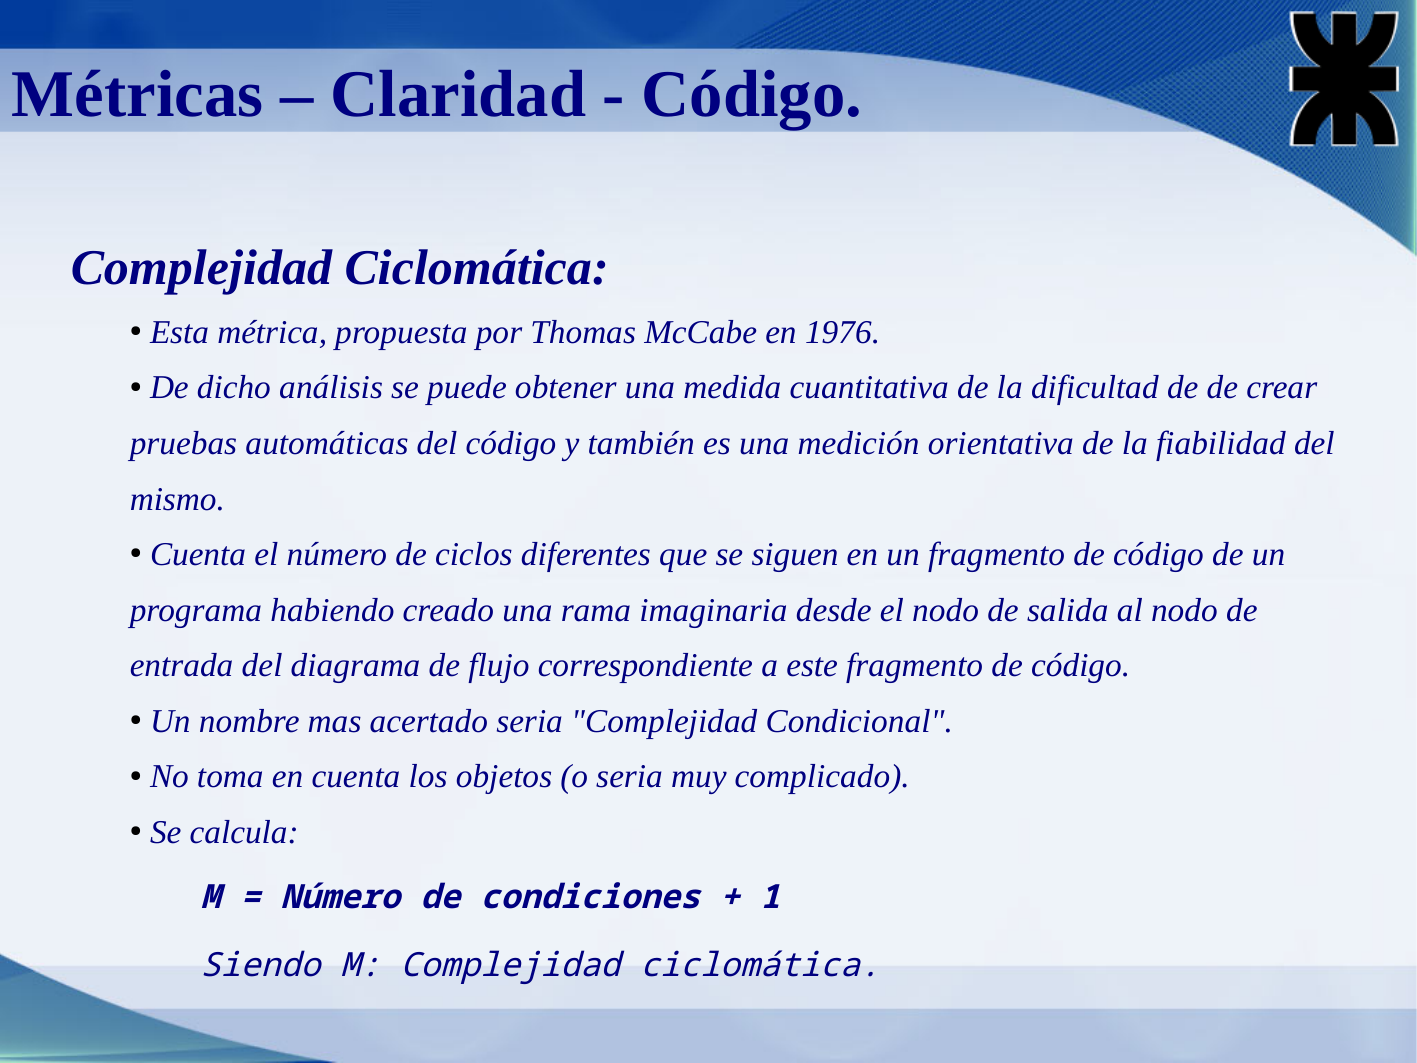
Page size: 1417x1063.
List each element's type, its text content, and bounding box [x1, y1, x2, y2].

subtitle Complejidad Ciclomática: Esta métrica, propuesta por Thomas McCabe en 1976. De dicho análisis se puede obtener una medida cuantitativa de la dificultad de de crear pruebas automáticas del código y también es una medición orientativa de la fiabilidad del mismo. Cuenta el número de ciclos diferentes que se siguen en un fragmento de código de un programa habiendo creado una rama imaginaria desde el nodo de salida al nodo de entrada del diagrama de flujo correspondiente a este fragmento de código. Un nombre mas acertado seria "Complejidad Condicional". No toma en cuenta los objetos (o seria muy complicado). Se calcula: M = Número de condiciones + 1 Siendo M: Complejidad ciclomática. [70, 234, 1346, 965]
title Métricas – Claridad - Código. [11, 5, 1004, 183]
picture [0, 0, 1417, 1063]
